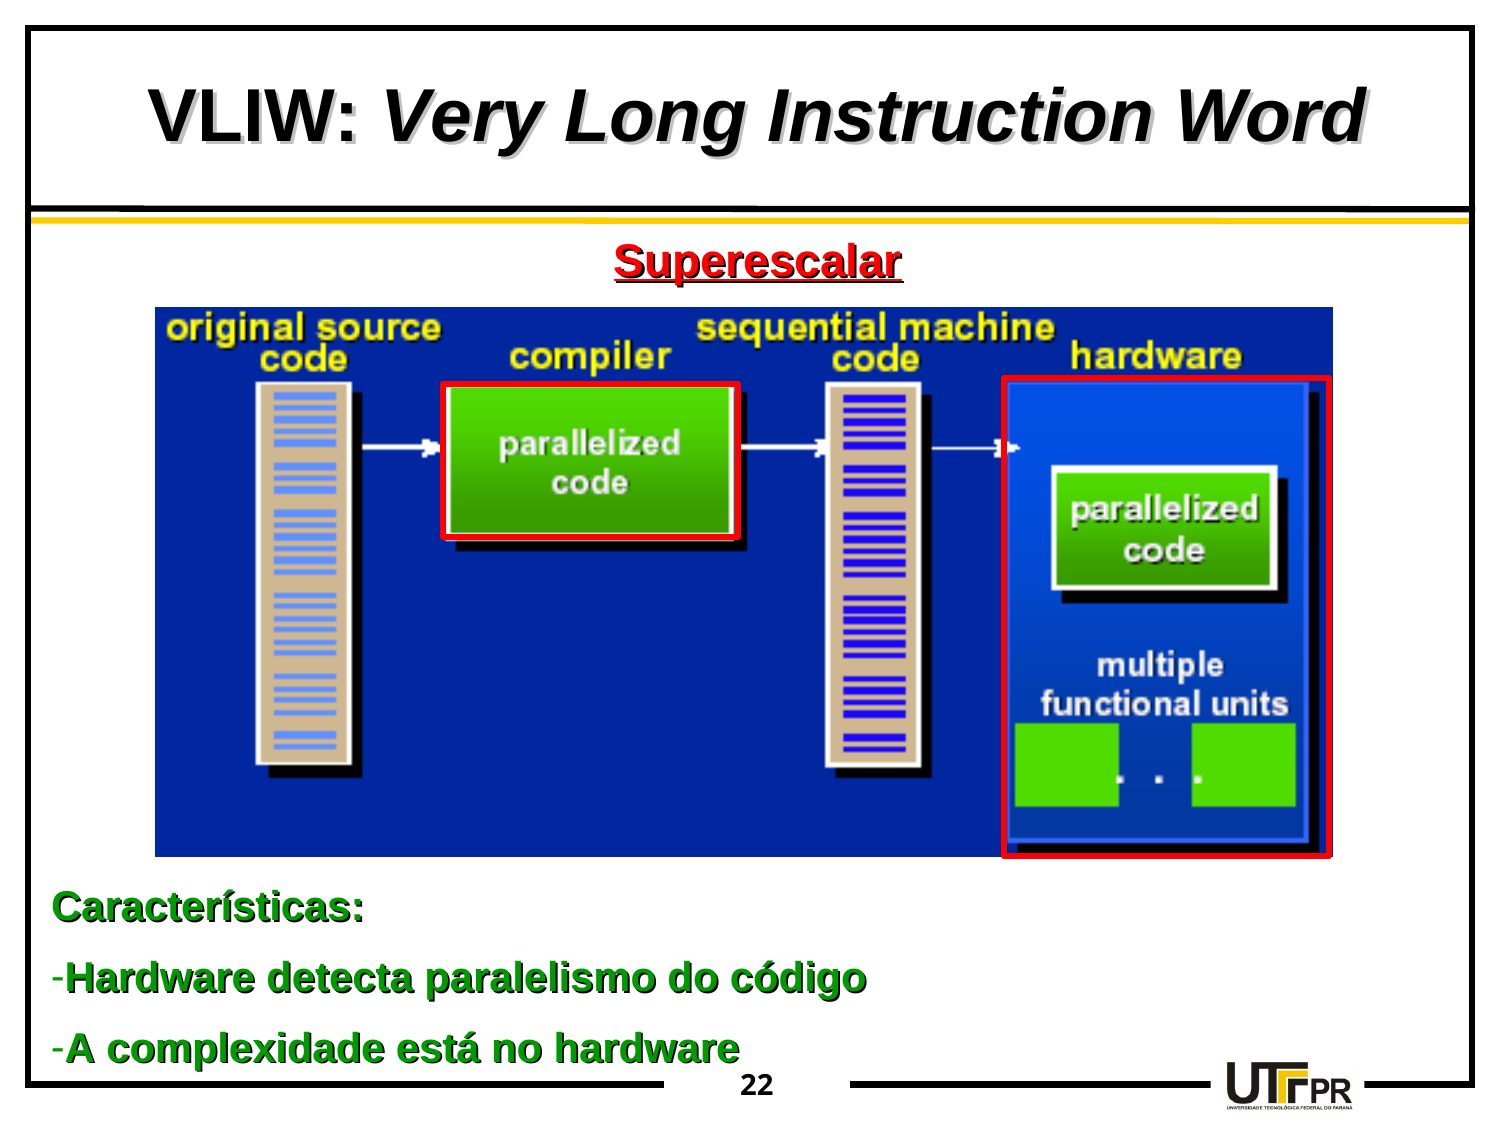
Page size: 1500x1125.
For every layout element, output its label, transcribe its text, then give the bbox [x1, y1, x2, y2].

text_box Superescalar [564, 229, 951, 299]
title VLIW: Very Long Instruction Word [96, 73, 1419, 168]
picture [1007, 381, 1326, 853]
picture [1226, 1062, 1353, 1110]
text_box Características: Hardware detecta paralelismo do código A complexidade está no hardware [36, 871, 882, 1079]
picture [155, 307, 1333, 857]
